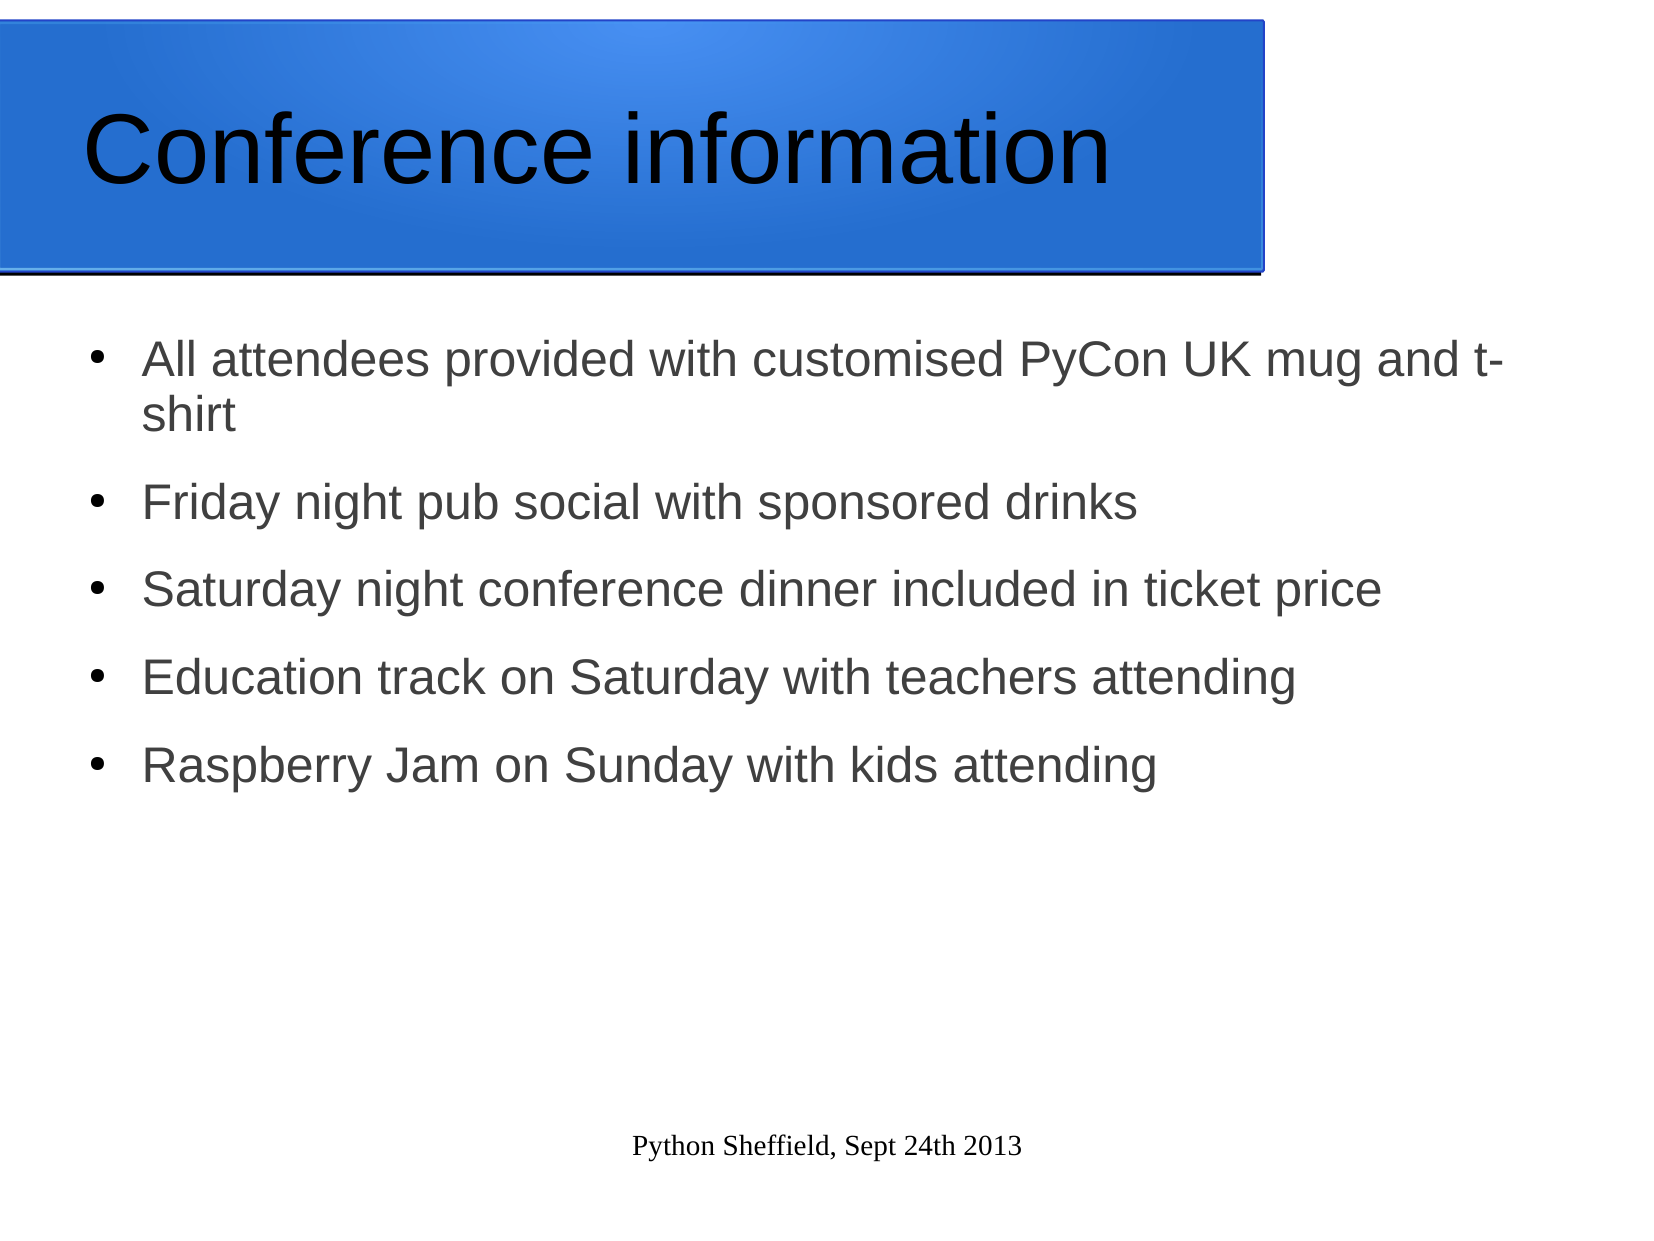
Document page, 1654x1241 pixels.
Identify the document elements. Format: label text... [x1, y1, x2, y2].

list All attendees provided with customised PyCon UK mug and t-shirt Friday night pub social with sponsored drinks Saturday night conference dinner included in ticket price Education track on Saturday with teachers attending Raspberry Jam on Sunday with kids attending [70, 330, 1560, 1051]
title Conference information [82, 47, 1235, 252]
